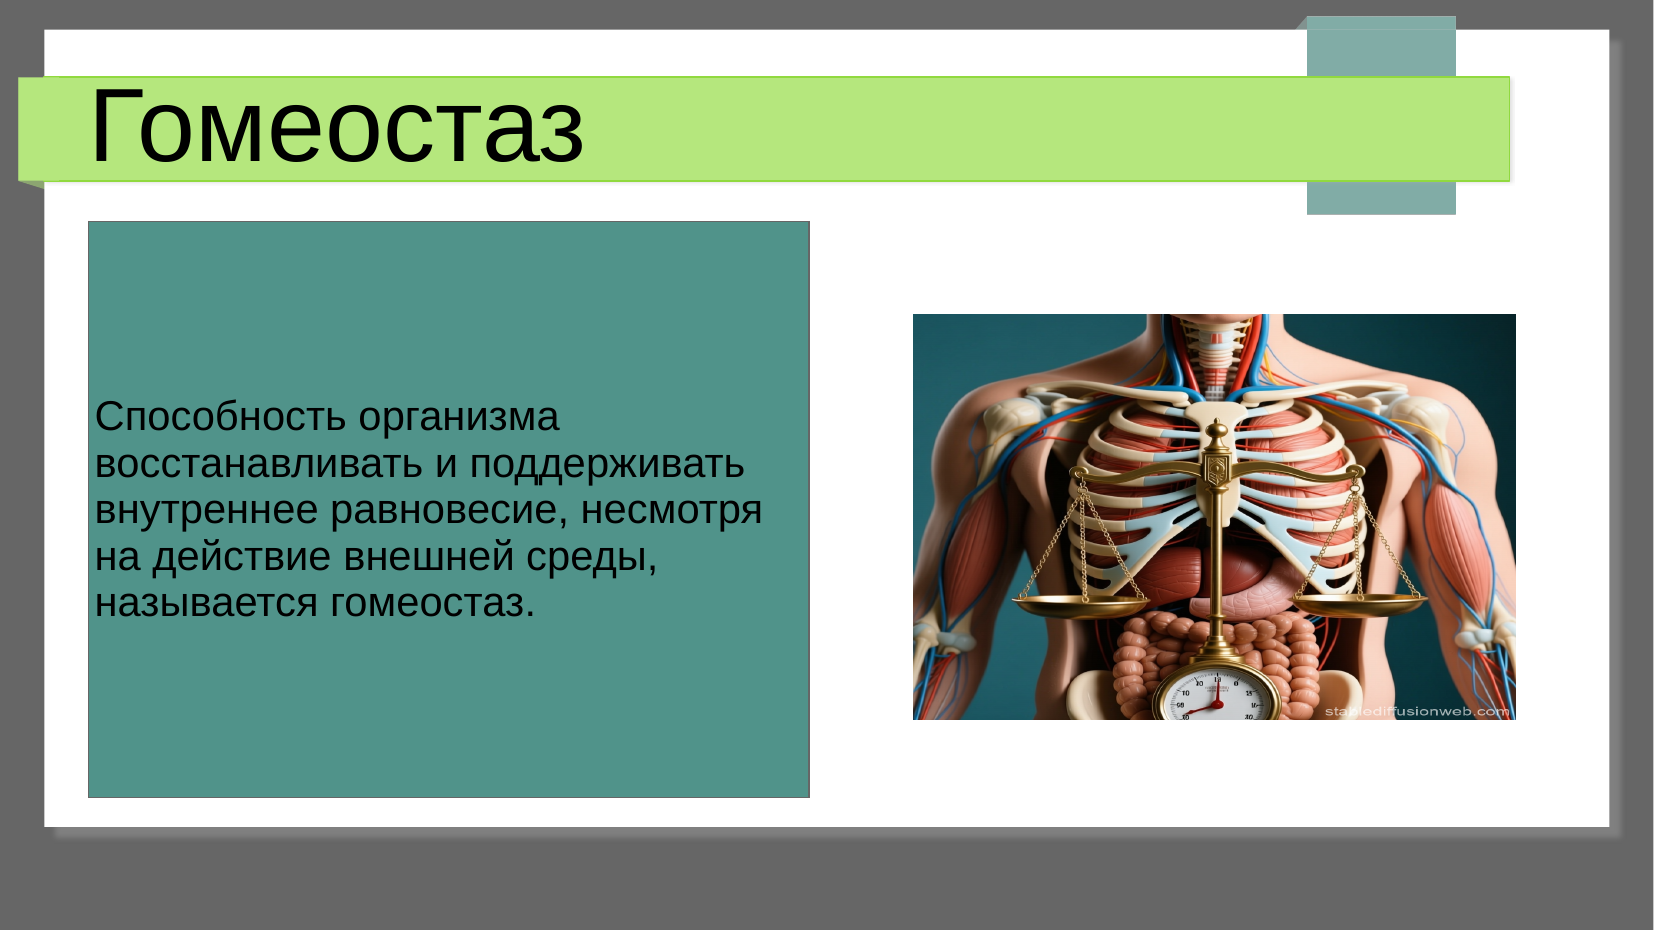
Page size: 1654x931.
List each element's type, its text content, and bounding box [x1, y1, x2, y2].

table_header Способность организма восстанавливать и поддерживать внутреннее равновесие, несмотря на действие внешней среды, называется гомеостаз. [89, 222, 808, 797]
title Гомеостаз [88, 67, 1506, 184]
picture [913, 314, 1516, 720]
